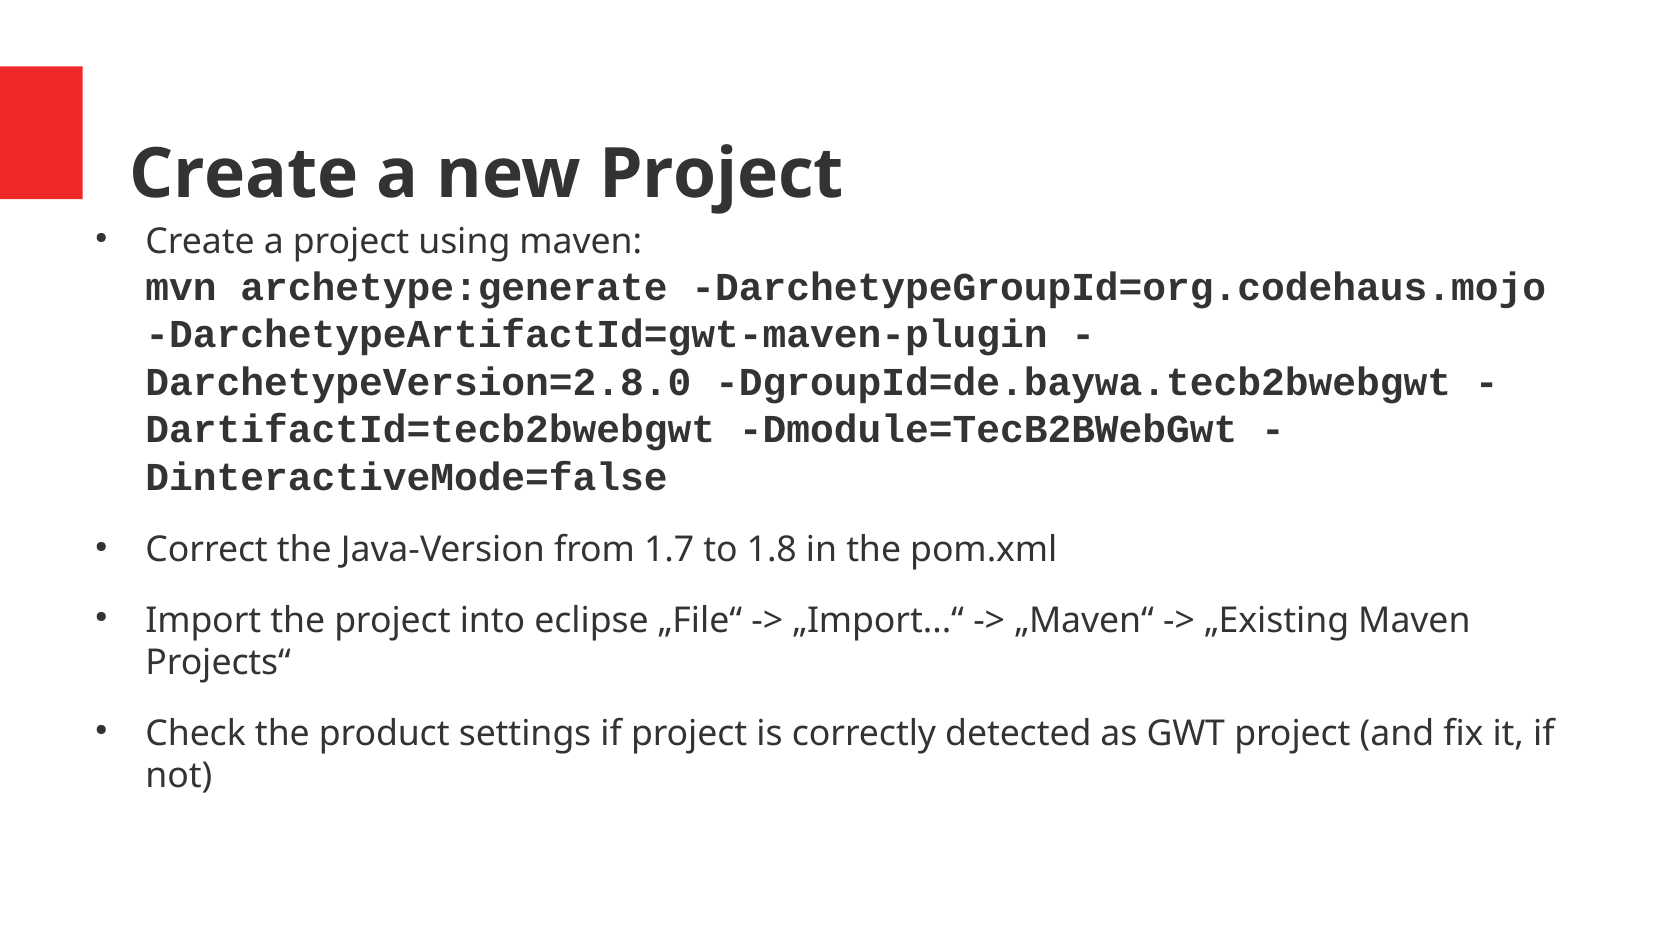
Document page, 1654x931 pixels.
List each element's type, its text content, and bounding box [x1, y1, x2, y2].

title Create a new Project [129, 39, 1536, 217]
list Create a project using maven: mvn archetype:generate -DarchetypeGroupId=org.codehaus.mojo -DarchetypeArtifactId=gwt-maven-plugin -DarchetypeVersion=2.8.0 -DgroupId=de.baywa.tecb2bwebgwt -DartifactId=tecb2bwebgwt -Dmodule=TecB2BWebGwt -DinteractiveMode=false Correct the Java-Version from 1.7 to 1.8 in the pom.xml Import the project into eclipse „File“ -> „Import...“ -> „Maven“ -> „Existing Maven Projects“ Check the product settings if project is correctly detected as GWT project (and fix it, if not) [78, 217, 1567, 804]
